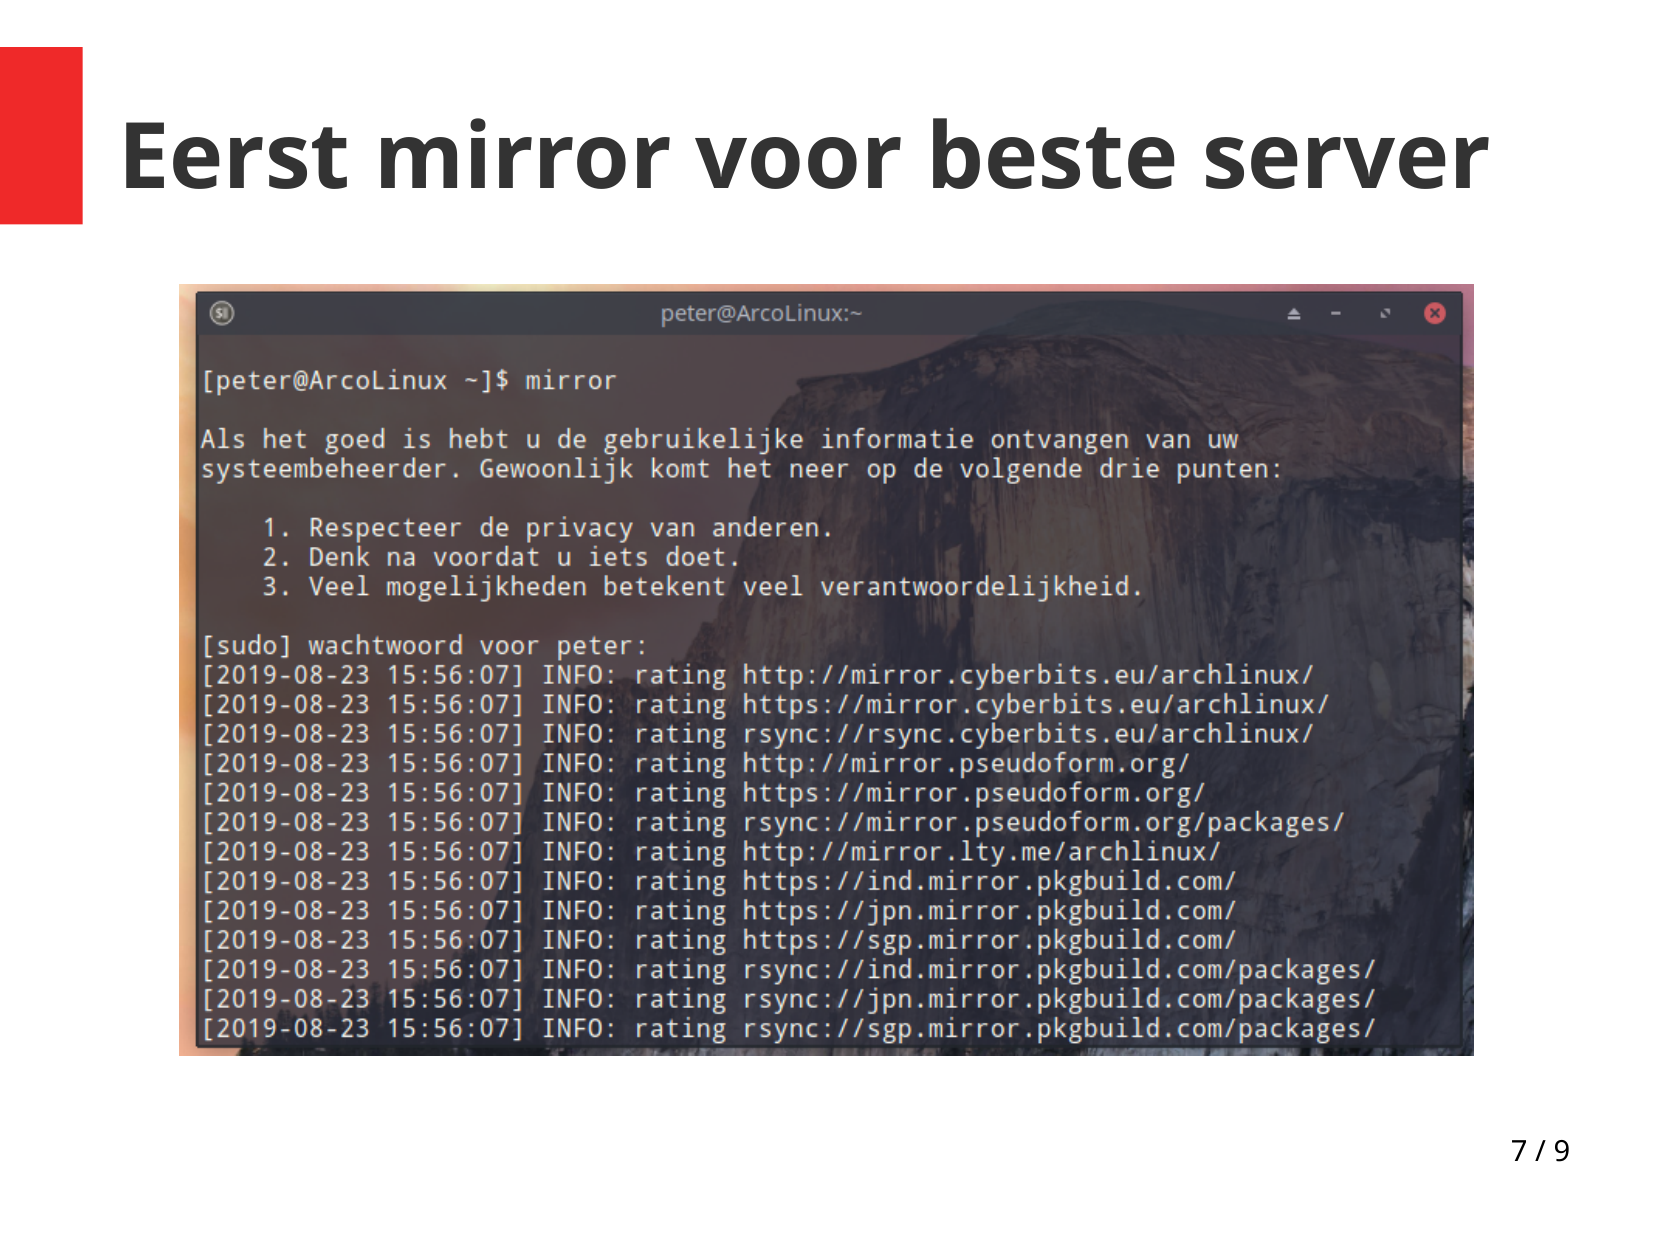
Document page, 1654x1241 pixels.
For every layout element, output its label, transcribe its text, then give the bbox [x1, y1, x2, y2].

picture [179, 284, 1474, 1056]
title Eerst mirror voor beste server [118, 49, 1571, 257]
